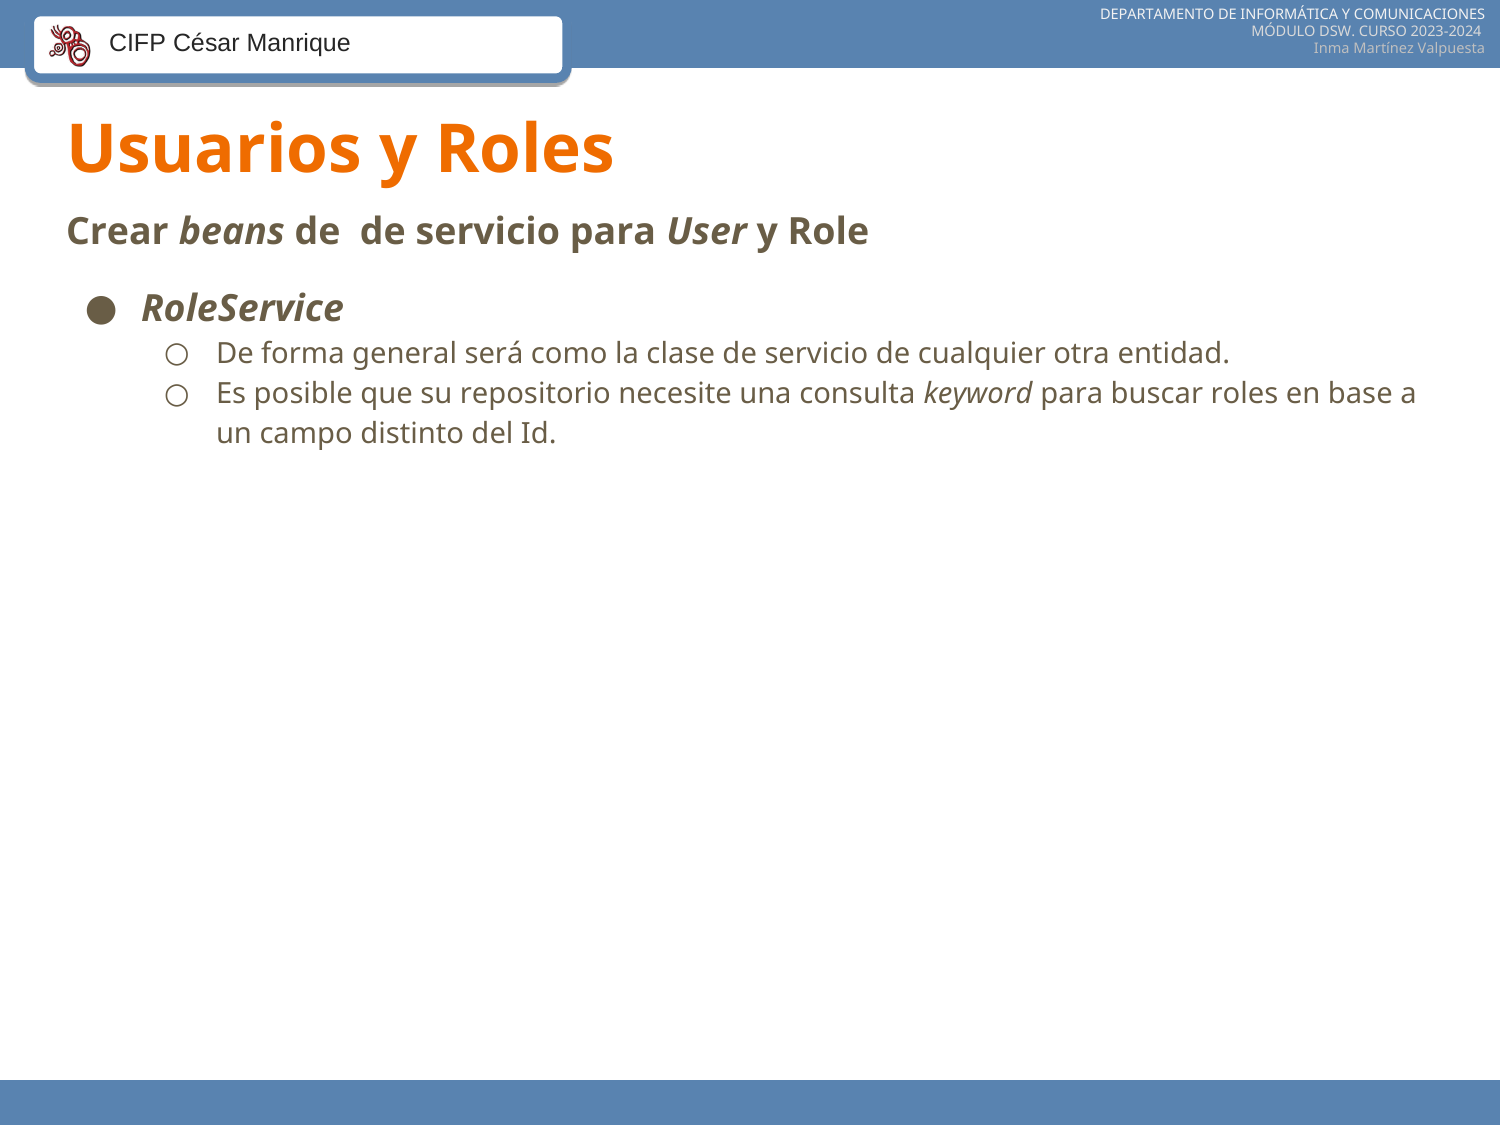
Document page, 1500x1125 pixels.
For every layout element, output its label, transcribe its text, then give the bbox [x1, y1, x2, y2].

picture [47, 23, 93, 67]
list Crear beans de de servicio para User y Role RoleService De forma general será como la clase de servicio de cualquier otra entidad. Es posible que su repositorio necesite una consulta keyword para buscar roles en base a un campo distinto del Id. [51, 201, 1449, 1101]
title Usuarios y Roles [51, 89, 1449, 201]
